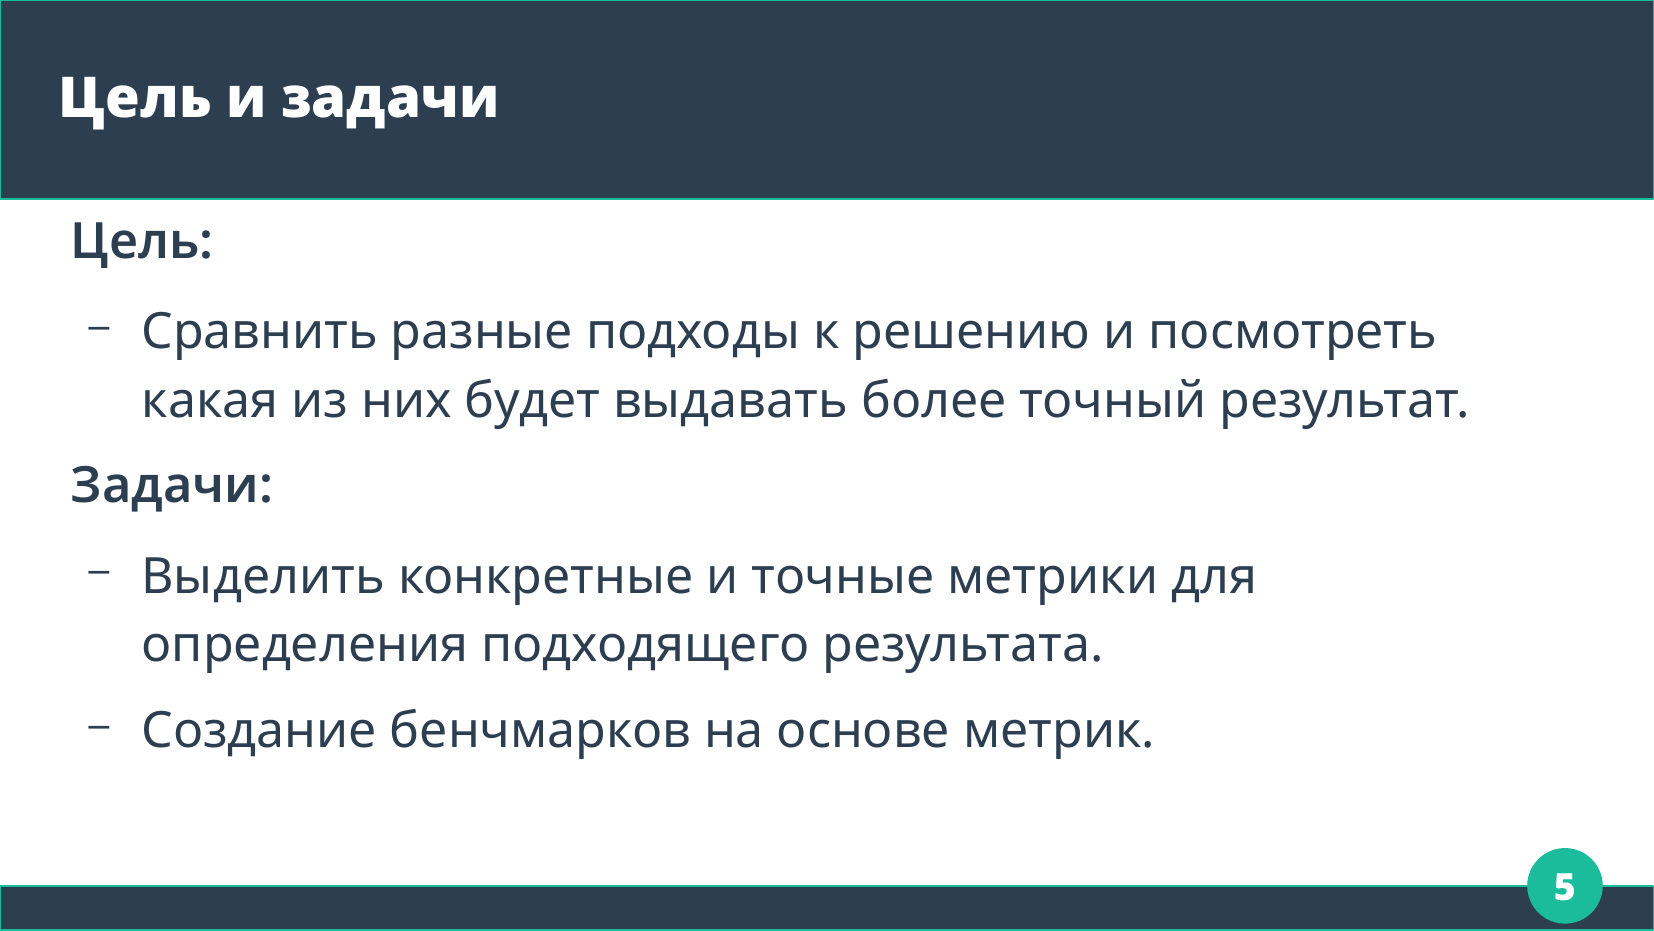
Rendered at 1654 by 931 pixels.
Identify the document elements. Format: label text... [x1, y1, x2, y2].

title Цель и задачи [59, 37, 1595, 156]
list Цель: Сравнить разные подходы к решению и посмотреть какая из них будет выдавать более точный результат. Задачи: Выделить конкретные и точные метрики для определения подходящего результата. Создание бенчмарков на основе метрик. [0, 204, 1536, 826]
